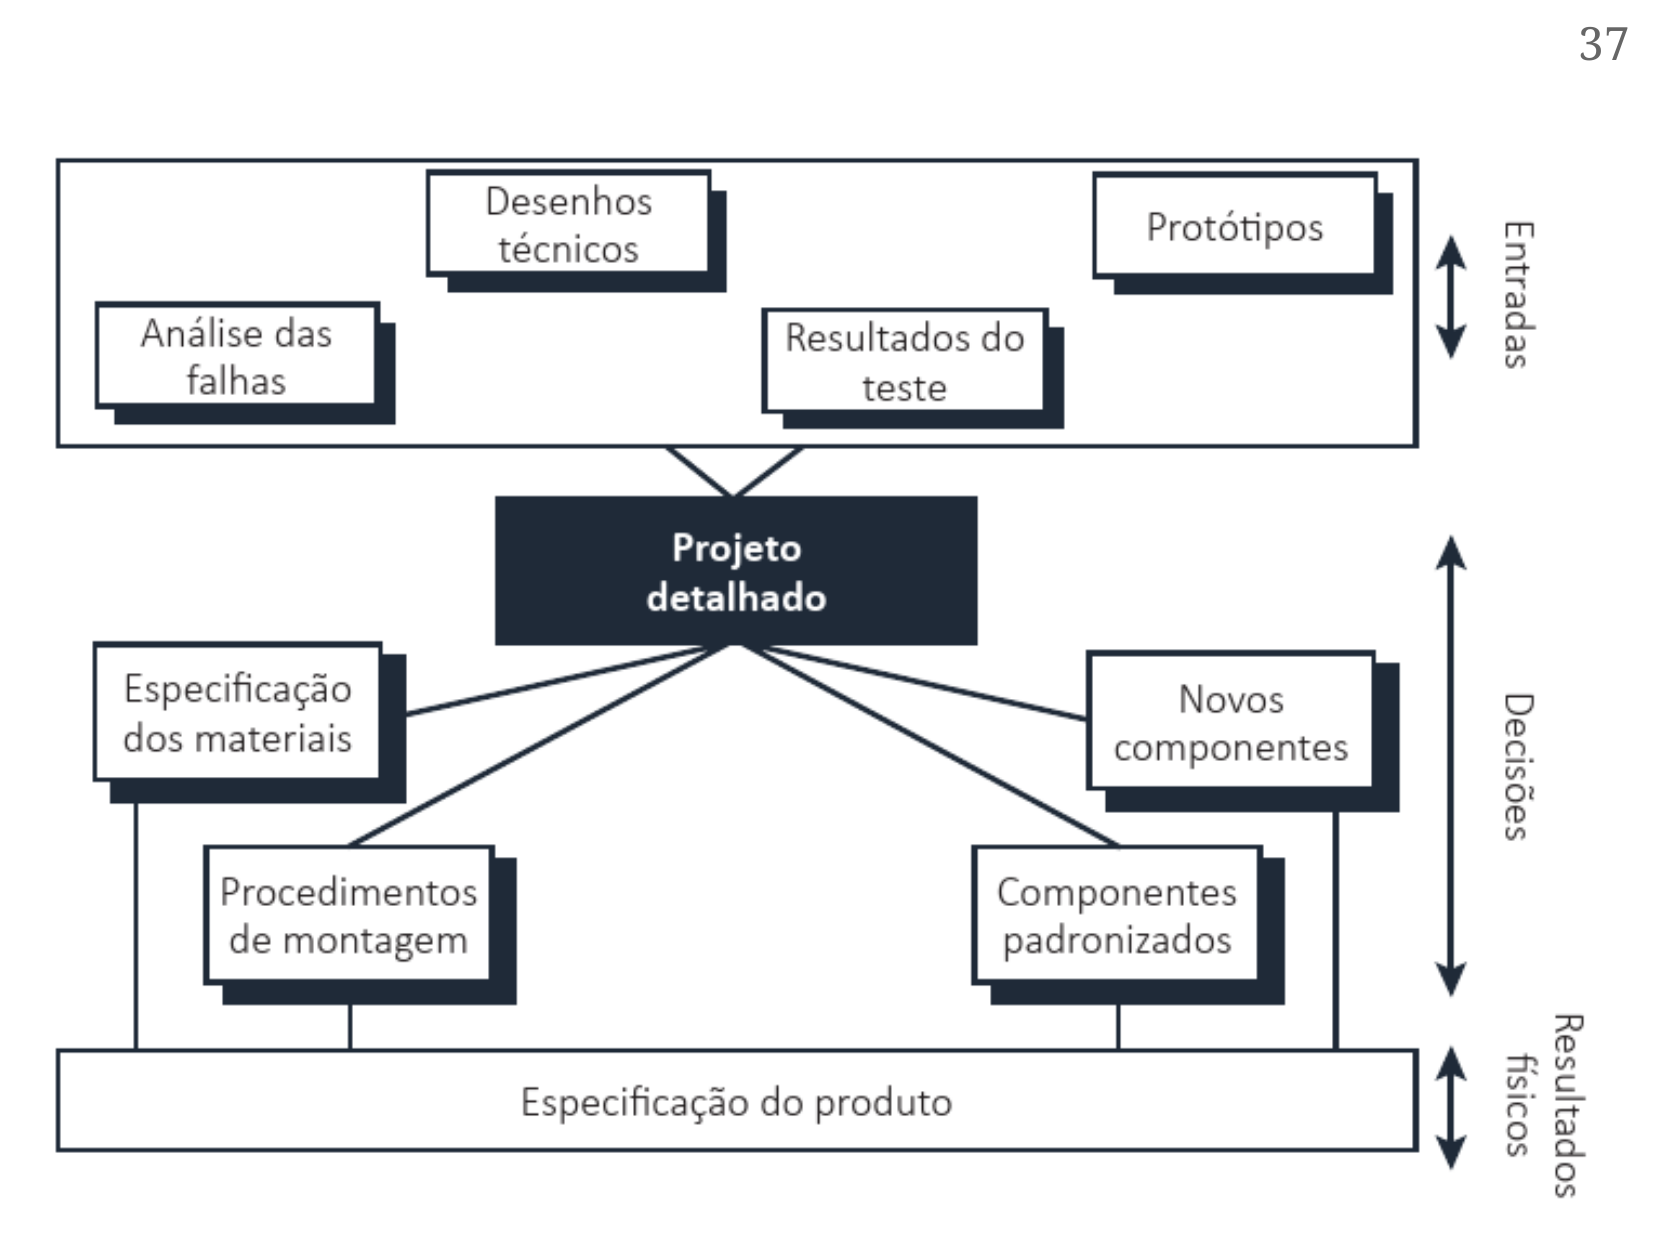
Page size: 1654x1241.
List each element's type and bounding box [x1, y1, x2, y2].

picture [50, 148, 1595, 1207]
